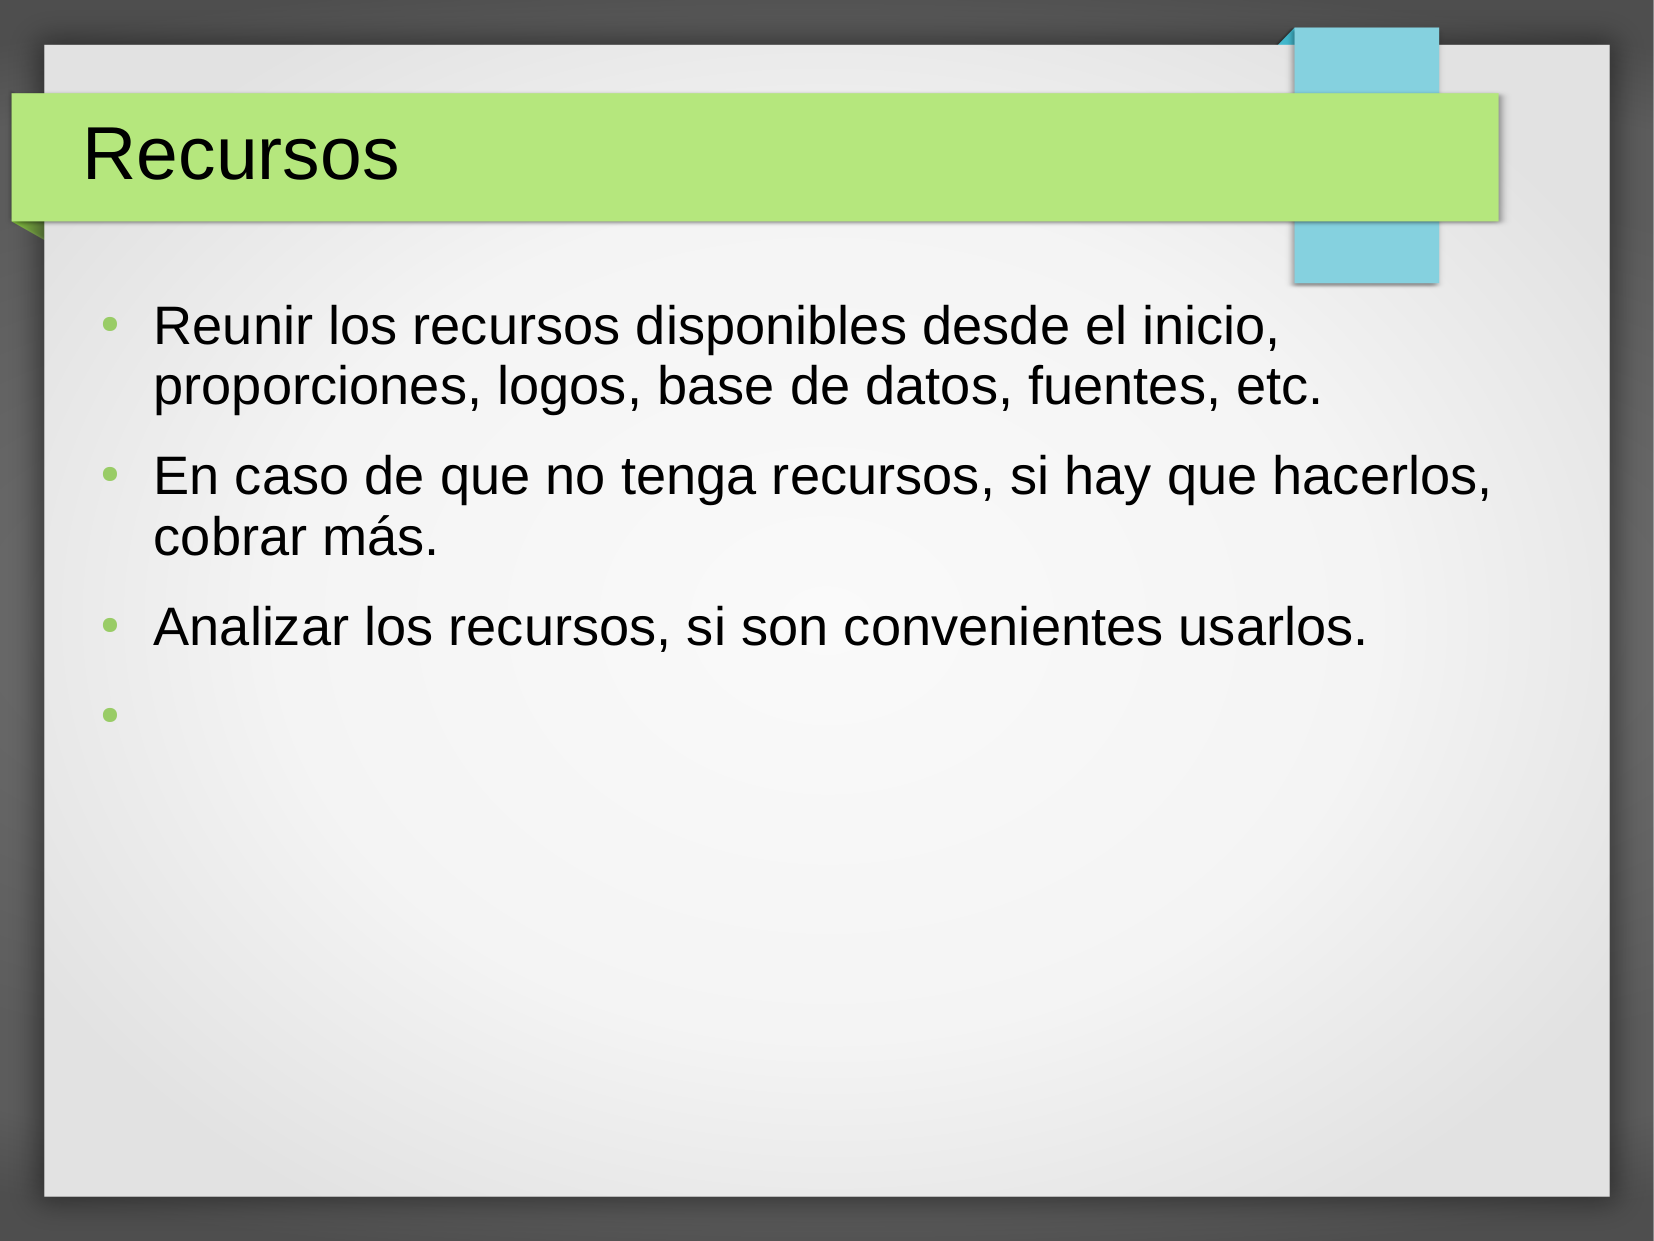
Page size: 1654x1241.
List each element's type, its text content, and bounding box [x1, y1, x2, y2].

picture [0, 0, 1654, 1241]
title Recursos [82, 94, 1264, 213]
list Reunir los recursos disponibles desde el inicio, proporciones, logos, base de datos, fuentes, etc. En caso de que no tenga recursos, si hay que hacerlos, cobrar más. Analizar los recursos, si son convenientes usarlos. [82, 295, 1571, 1015]
